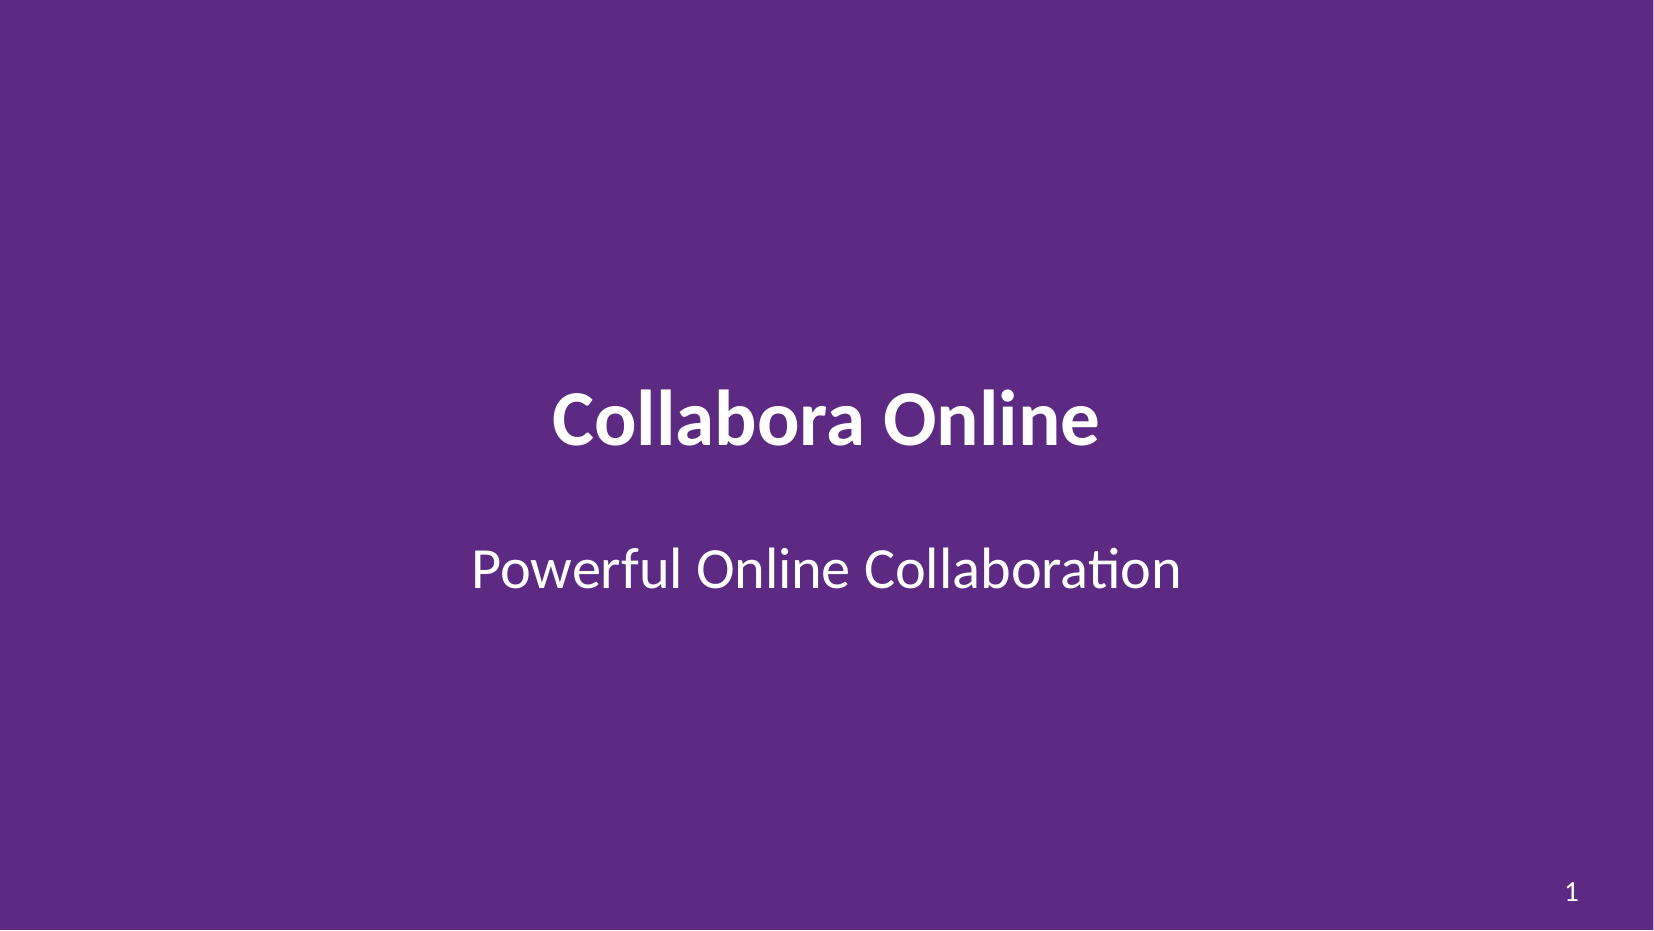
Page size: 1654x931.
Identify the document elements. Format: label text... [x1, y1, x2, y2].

text_box Collabora Online Powerful Online Collaboration [254, 378, 1399, 611]
